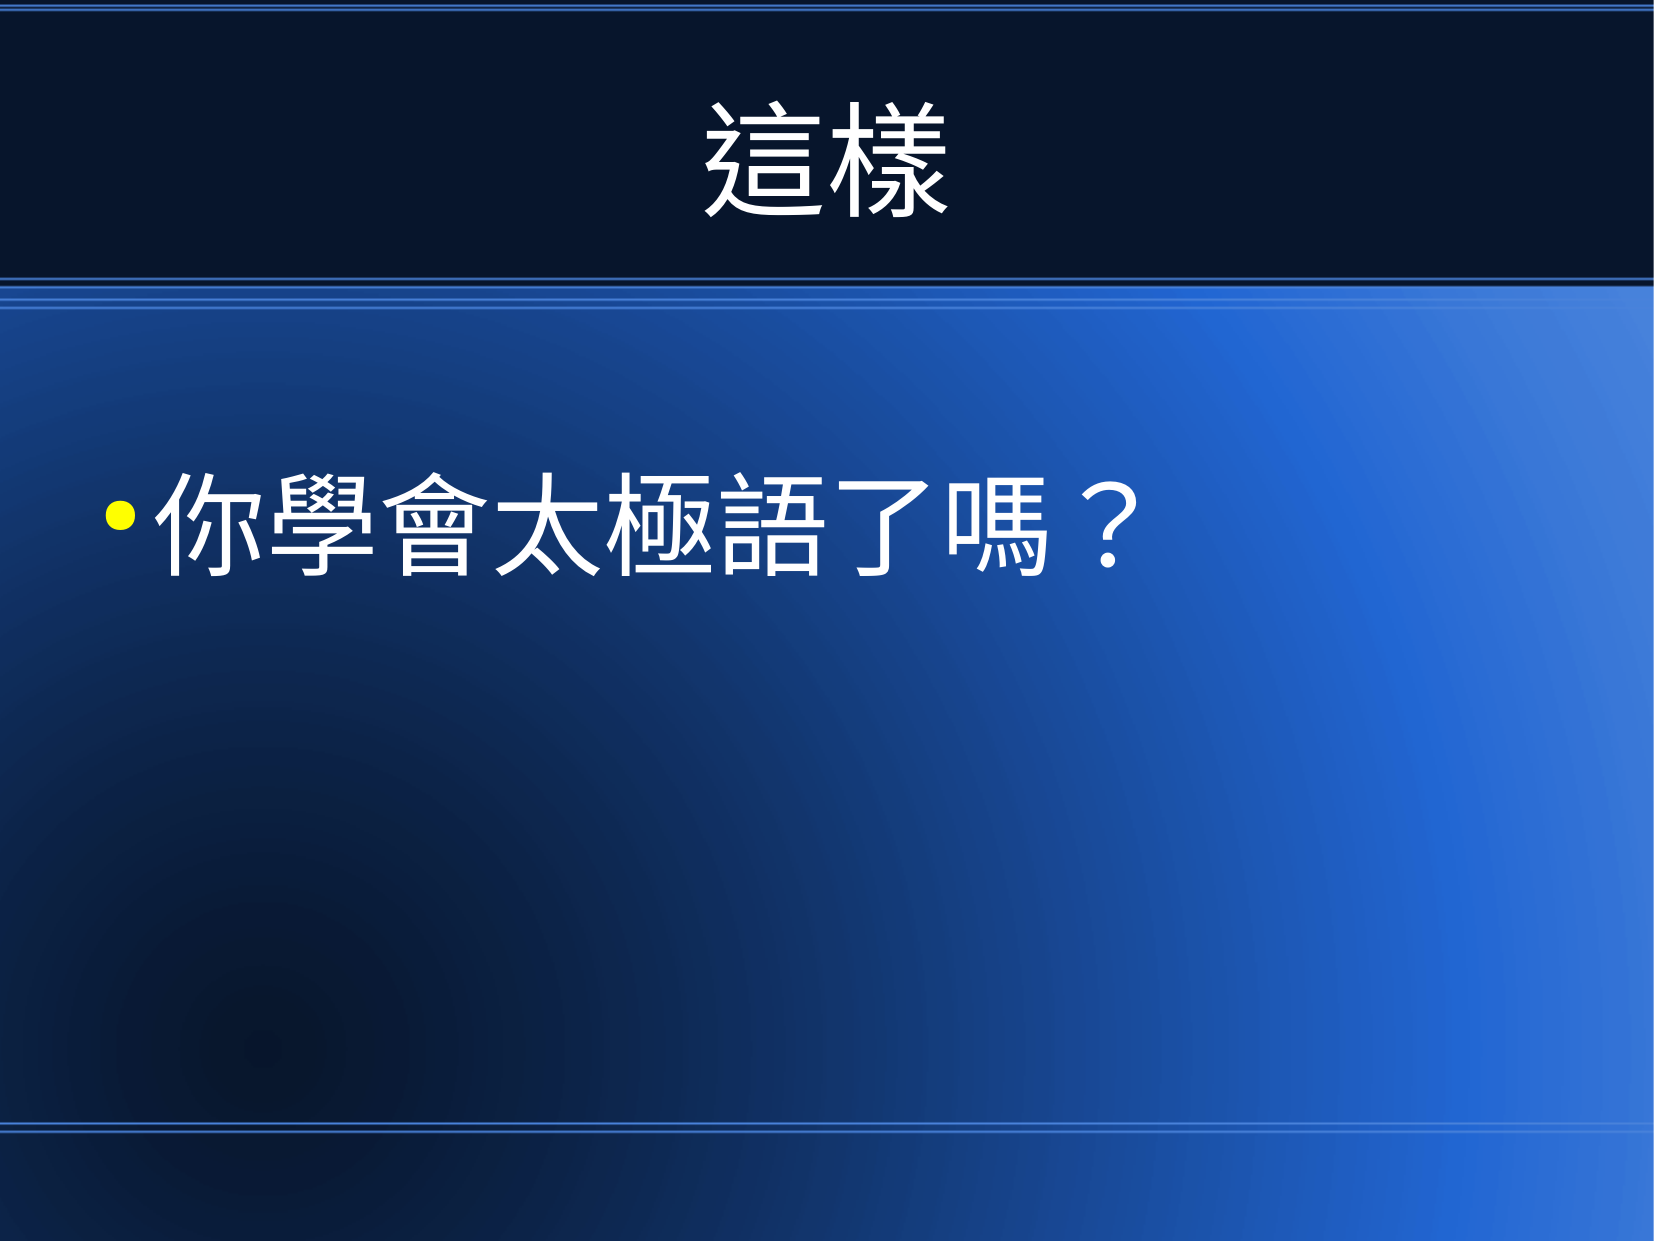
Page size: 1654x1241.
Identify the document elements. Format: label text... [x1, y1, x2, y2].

list 你學會太極語了嗎？ [82, 355, 1571, 1241]
title 這樣 [82, 49, 1571, 257]
picture [0, 0, 1654, 1241]
